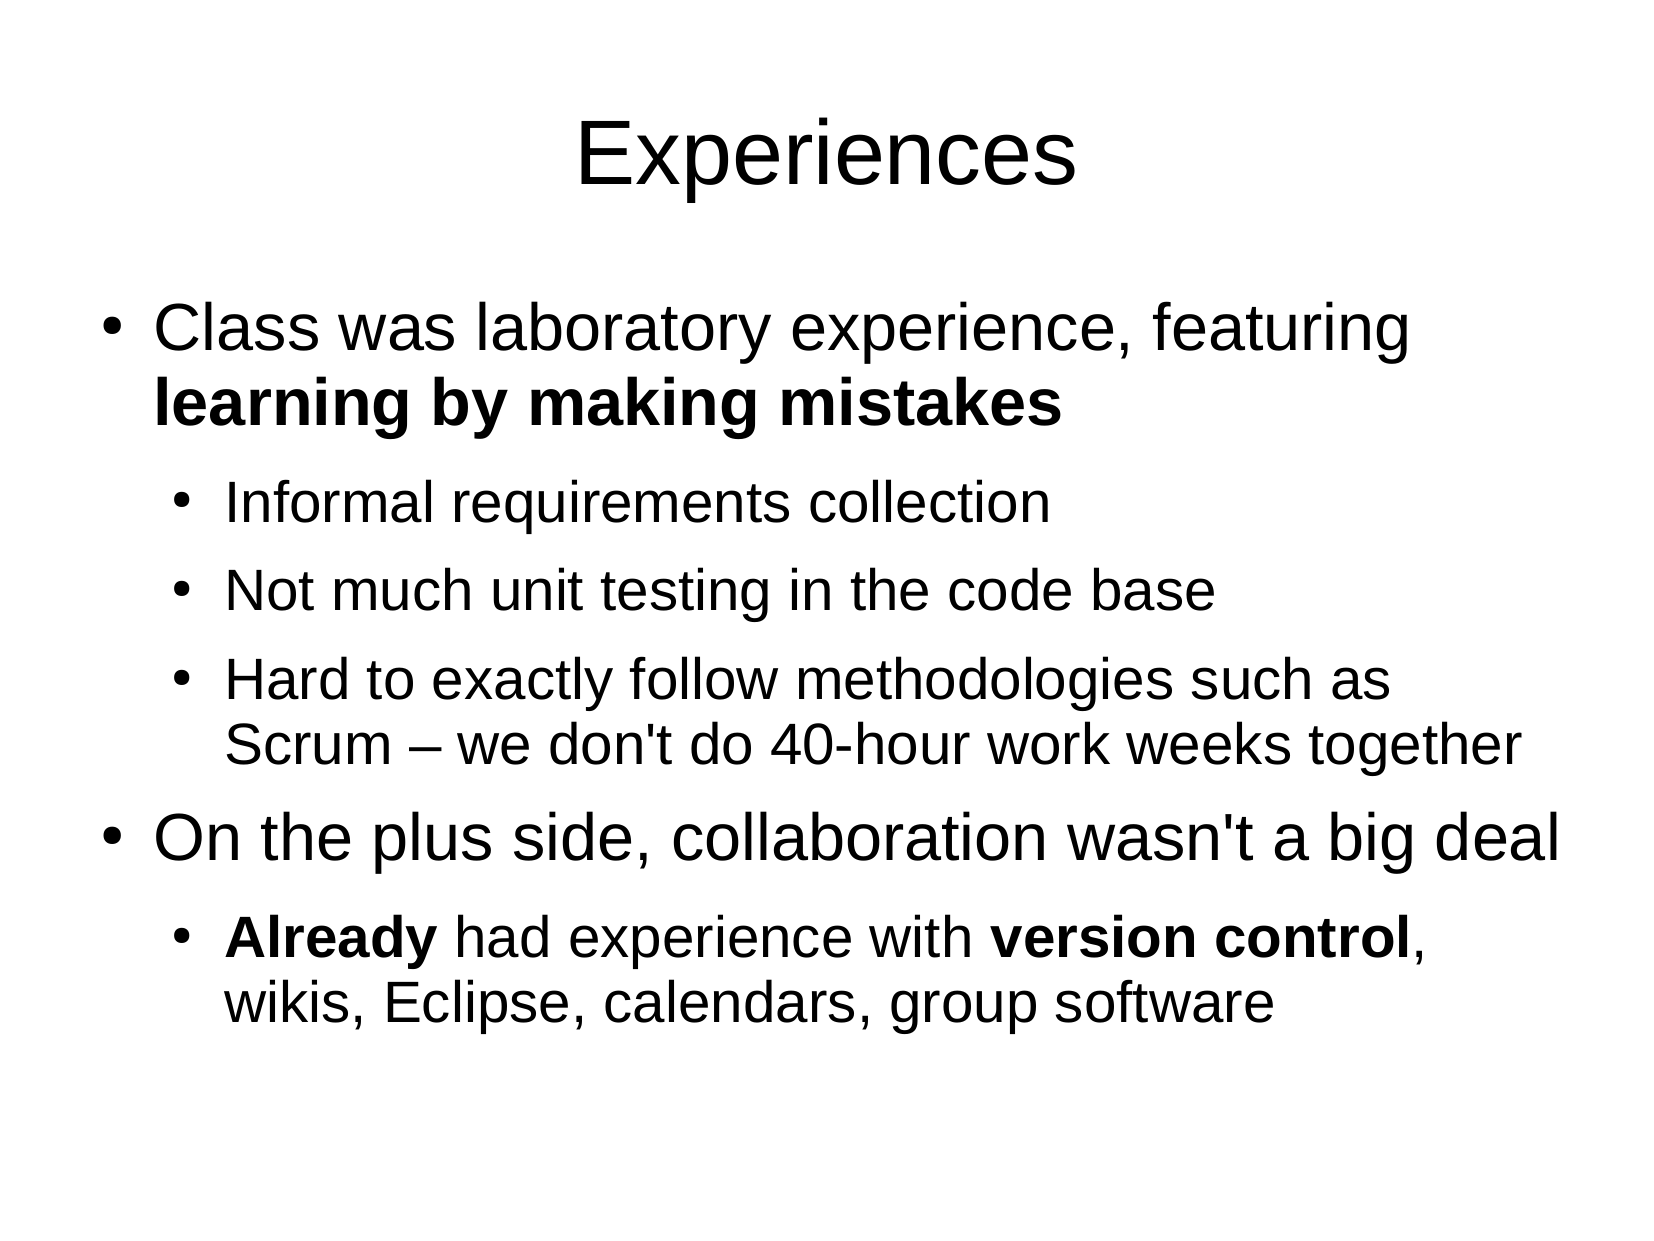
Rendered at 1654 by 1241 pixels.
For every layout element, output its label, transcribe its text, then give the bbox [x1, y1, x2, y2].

title Experiences [82, 56, 1571, 250]
list Class was laboratory experience, featuring learning by making mistakes Informal requirements collection Not much unit testing in the code base Hard to exactly follow methodologies such as Scrum – we don't do 40-hour work weeks together On the plus side, collaboration wasn't a big deal Already had experience with version control, wikis, Eclipse, calendars, group software [82, 290, 1571, 1094]
